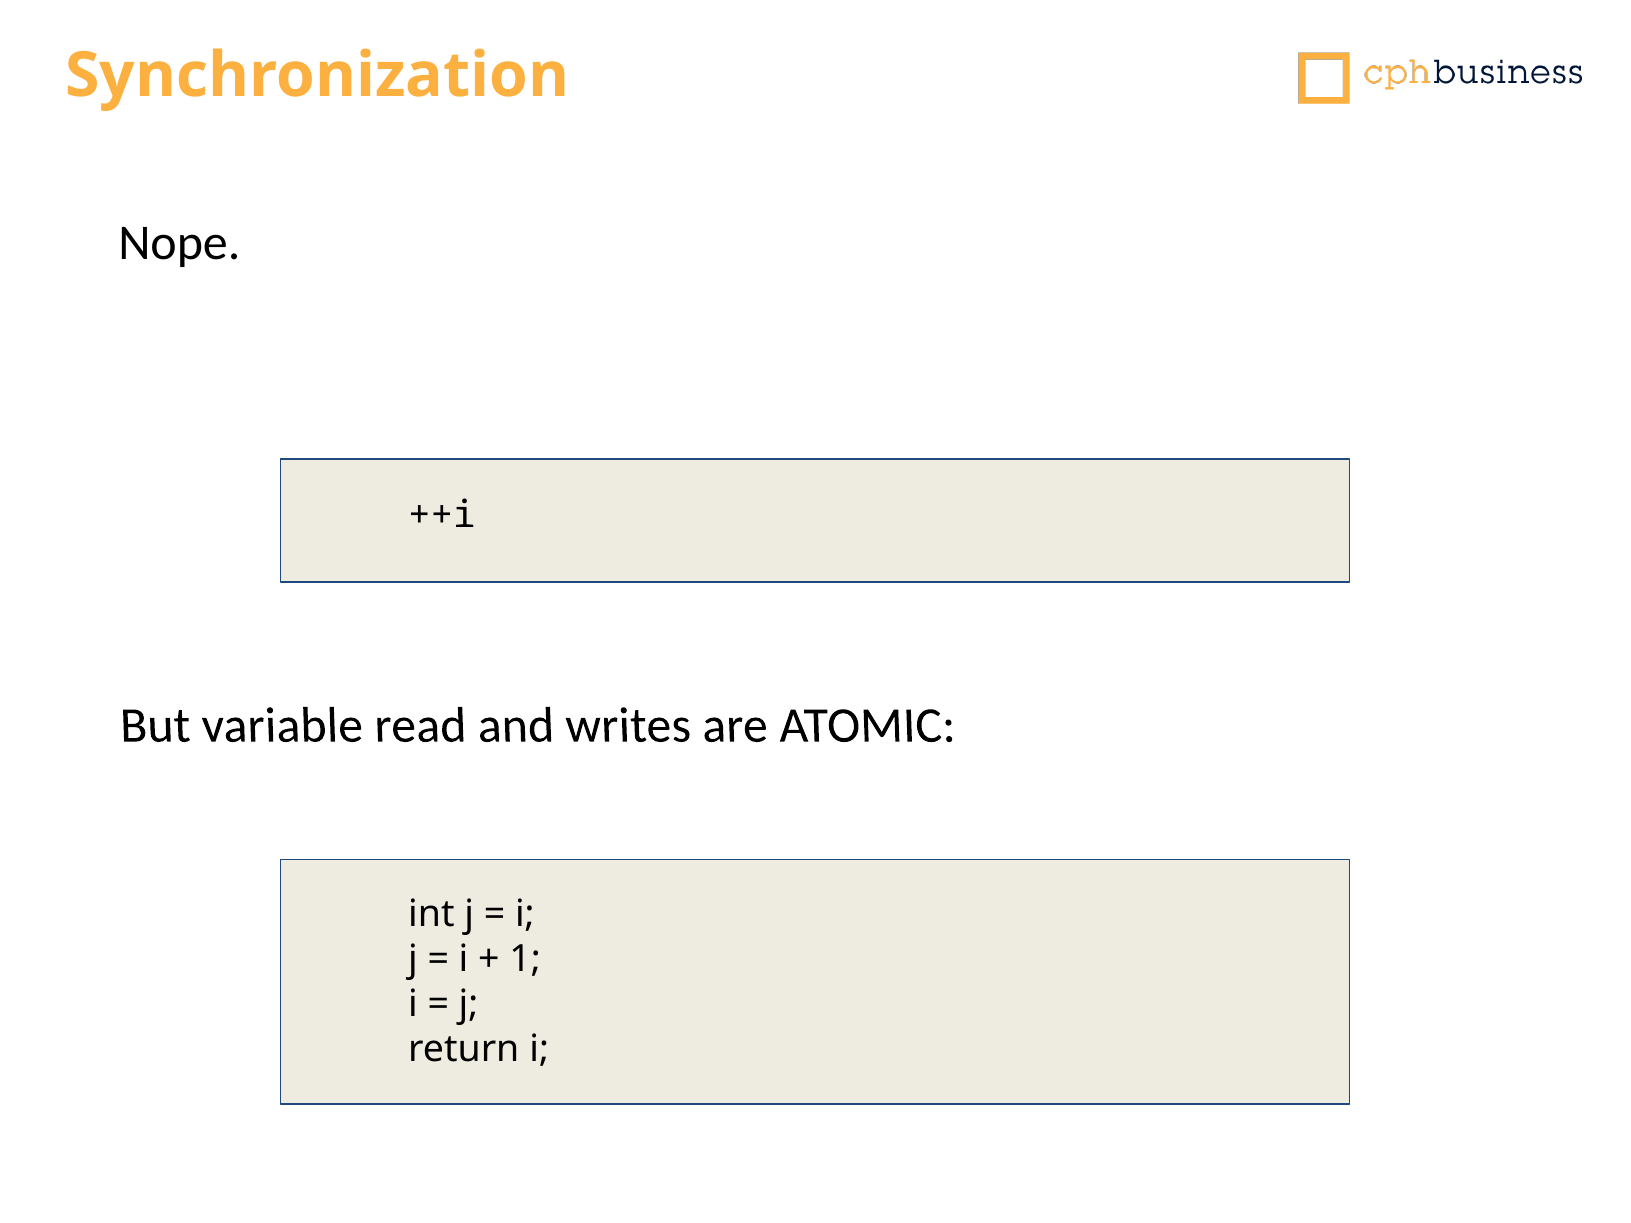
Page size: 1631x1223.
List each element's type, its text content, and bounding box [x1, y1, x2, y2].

text_box [280, 459, 1350, 582]
text_box But variable read and writes are ATOMIC: [103, 676, 1281, 826]
text_box ++i [393, 474, 1275, 557]
text_box Nope. [103, 194, 1253, 308]
picture [1247, 1, 1631, 155]
text_box int j = i; j = i + 1; i = j; return i; [393, 873, 1275, 1005]
text_box [280, 859, 1350, 1104]
text_box Synchronization [50, 26, 1317, 150]
